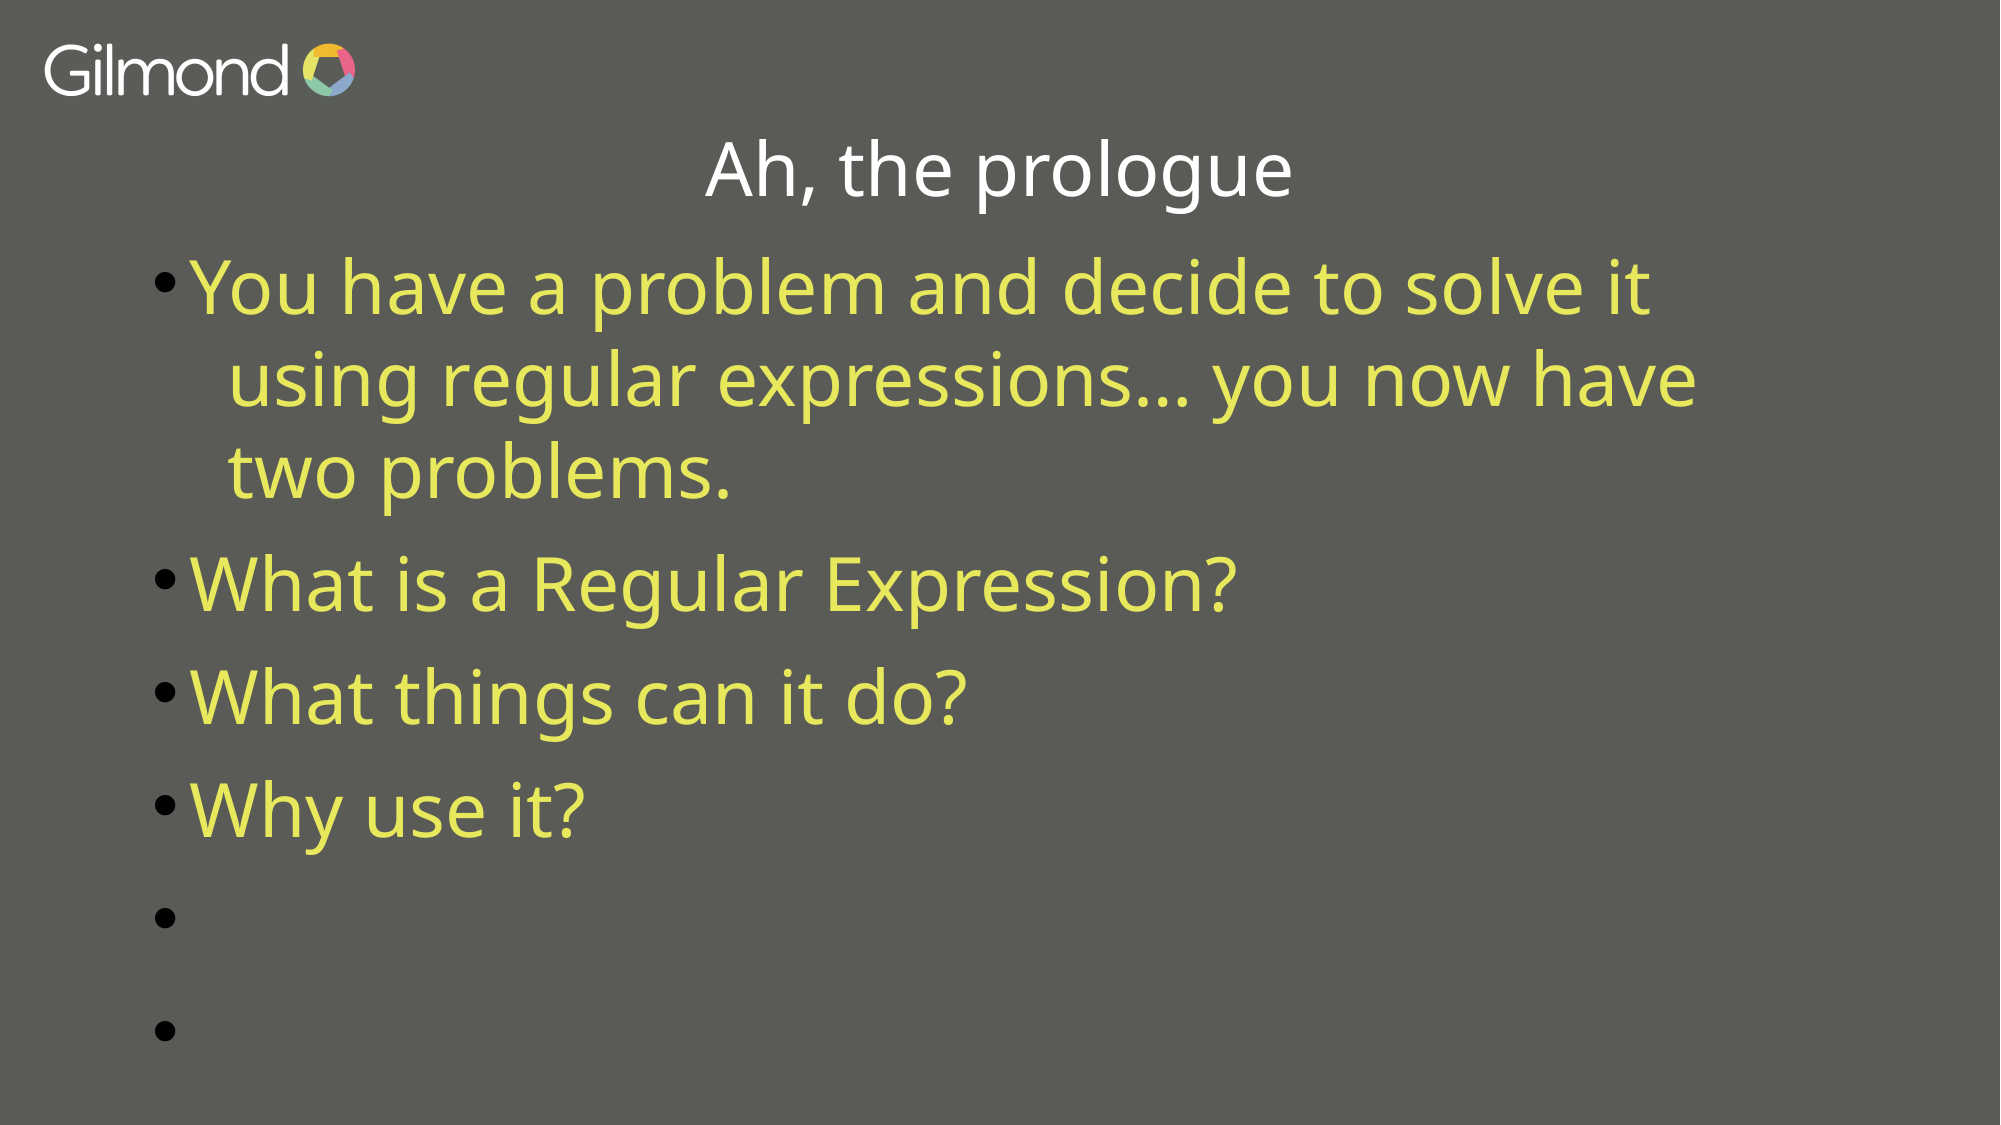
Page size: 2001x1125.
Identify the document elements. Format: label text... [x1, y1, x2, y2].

picture [0, 0, 399, 149]
list You have a problem and decide to solve it using regular expressions… you now have two problems. What is a Regular Expression? What things can it do? Why use it? [137, 233, 1863, 1053]
title Ah, the prologue [137, 59, 1863, 233]
